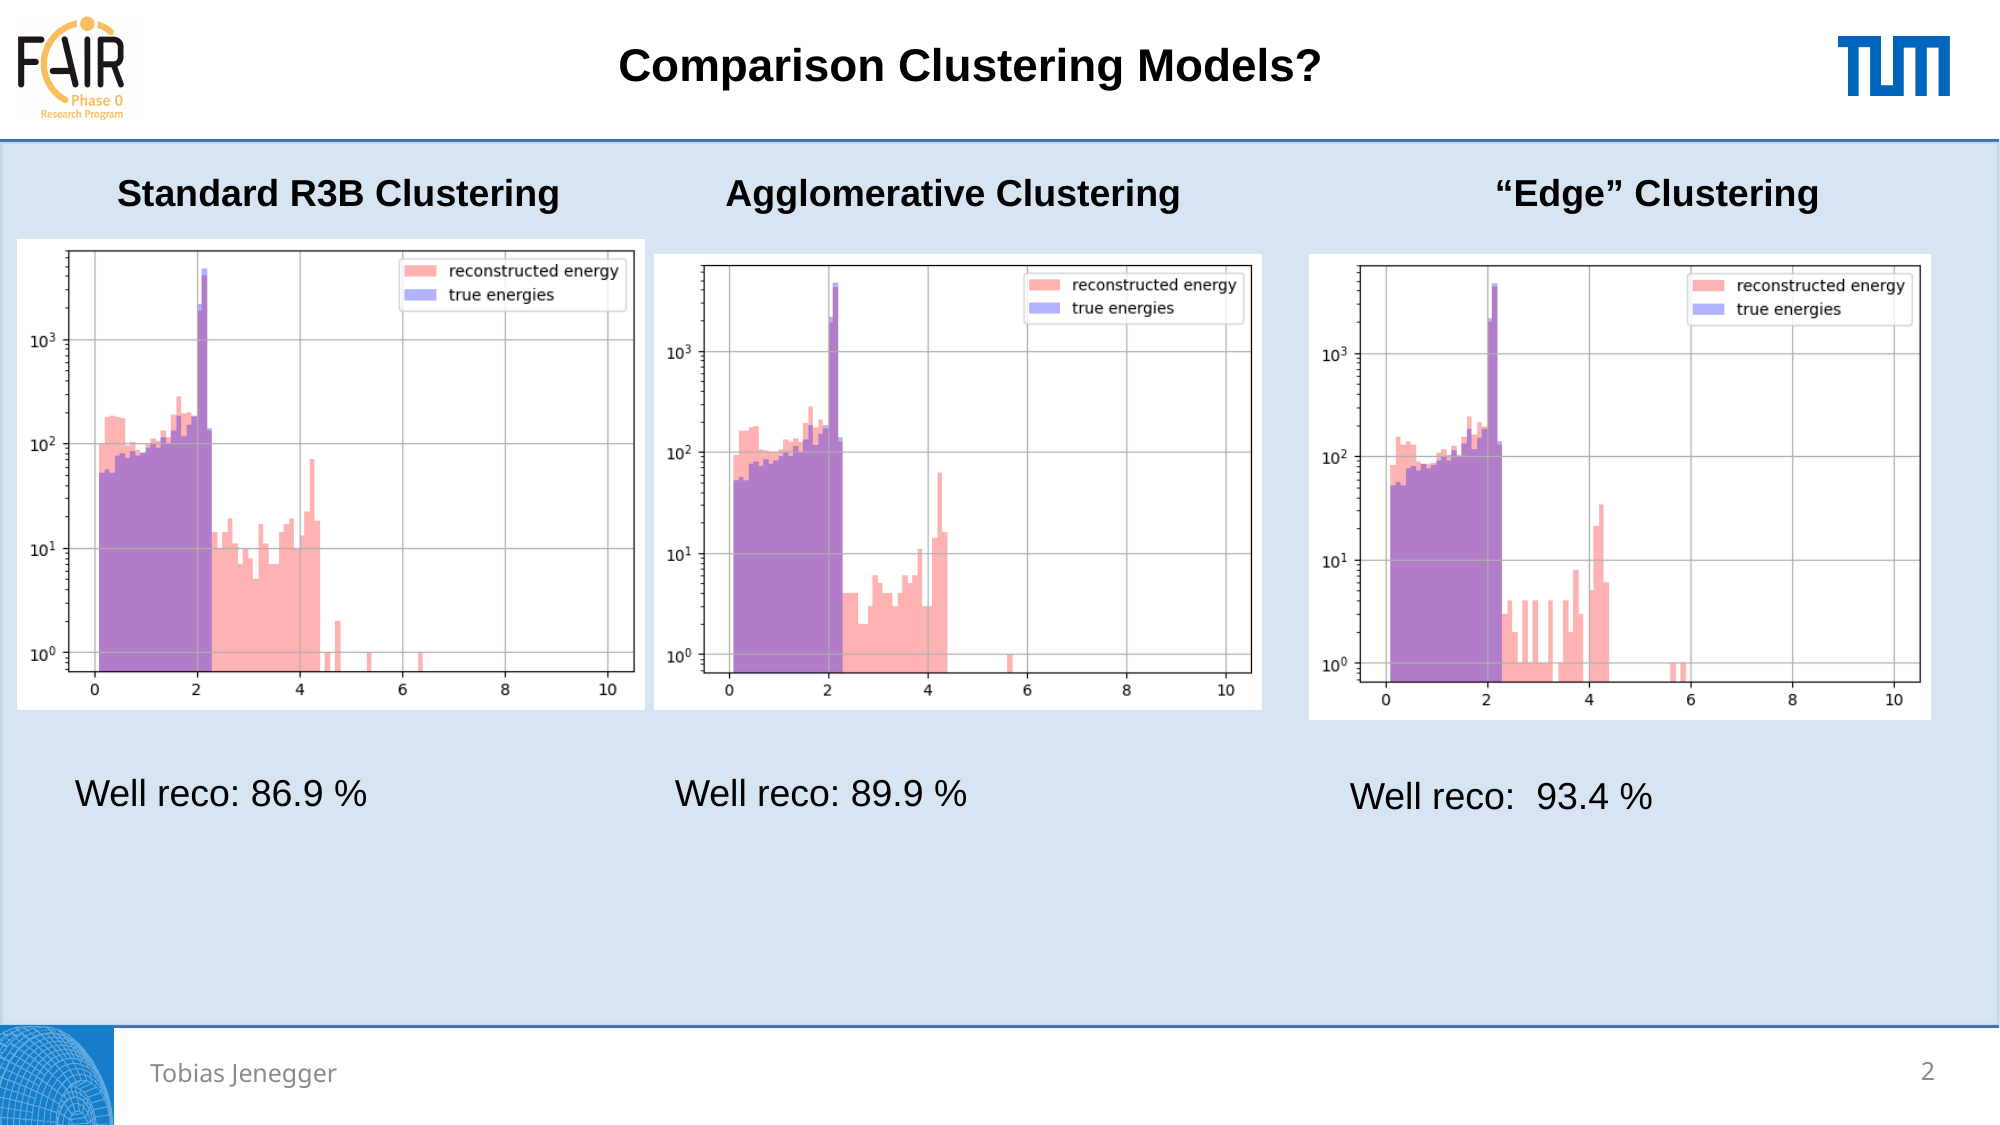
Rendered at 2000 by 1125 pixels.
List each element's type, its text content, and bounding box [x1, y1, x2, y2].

picture [0, 1025, 114, 1125]
picture [654, 254, 1262, 710]
text_box Well reco: 86.9 % [60, 765, 541, 822]
text_box “Edge” Clustering [1395, 164, 1921, 222]
text_box Standard R3B Clustering [102, 164, 613, 222]
picture [17, 239, 646, 710]
text_box Comparison Clustering Models? [339, 32, 1615, 99]
text_box Agglomerative Clustering [710, 164, 1221, 222]
picture [1838, 36, 1950, 96]
picture [15, 15, 142, 120]
picture [1309, 254, 1931, 721]
text_box Well reco: 89.9 % [660, 765, 1141, 822]
text_box Well reco: 93.4 % [1335, 768, 1816, 826]
